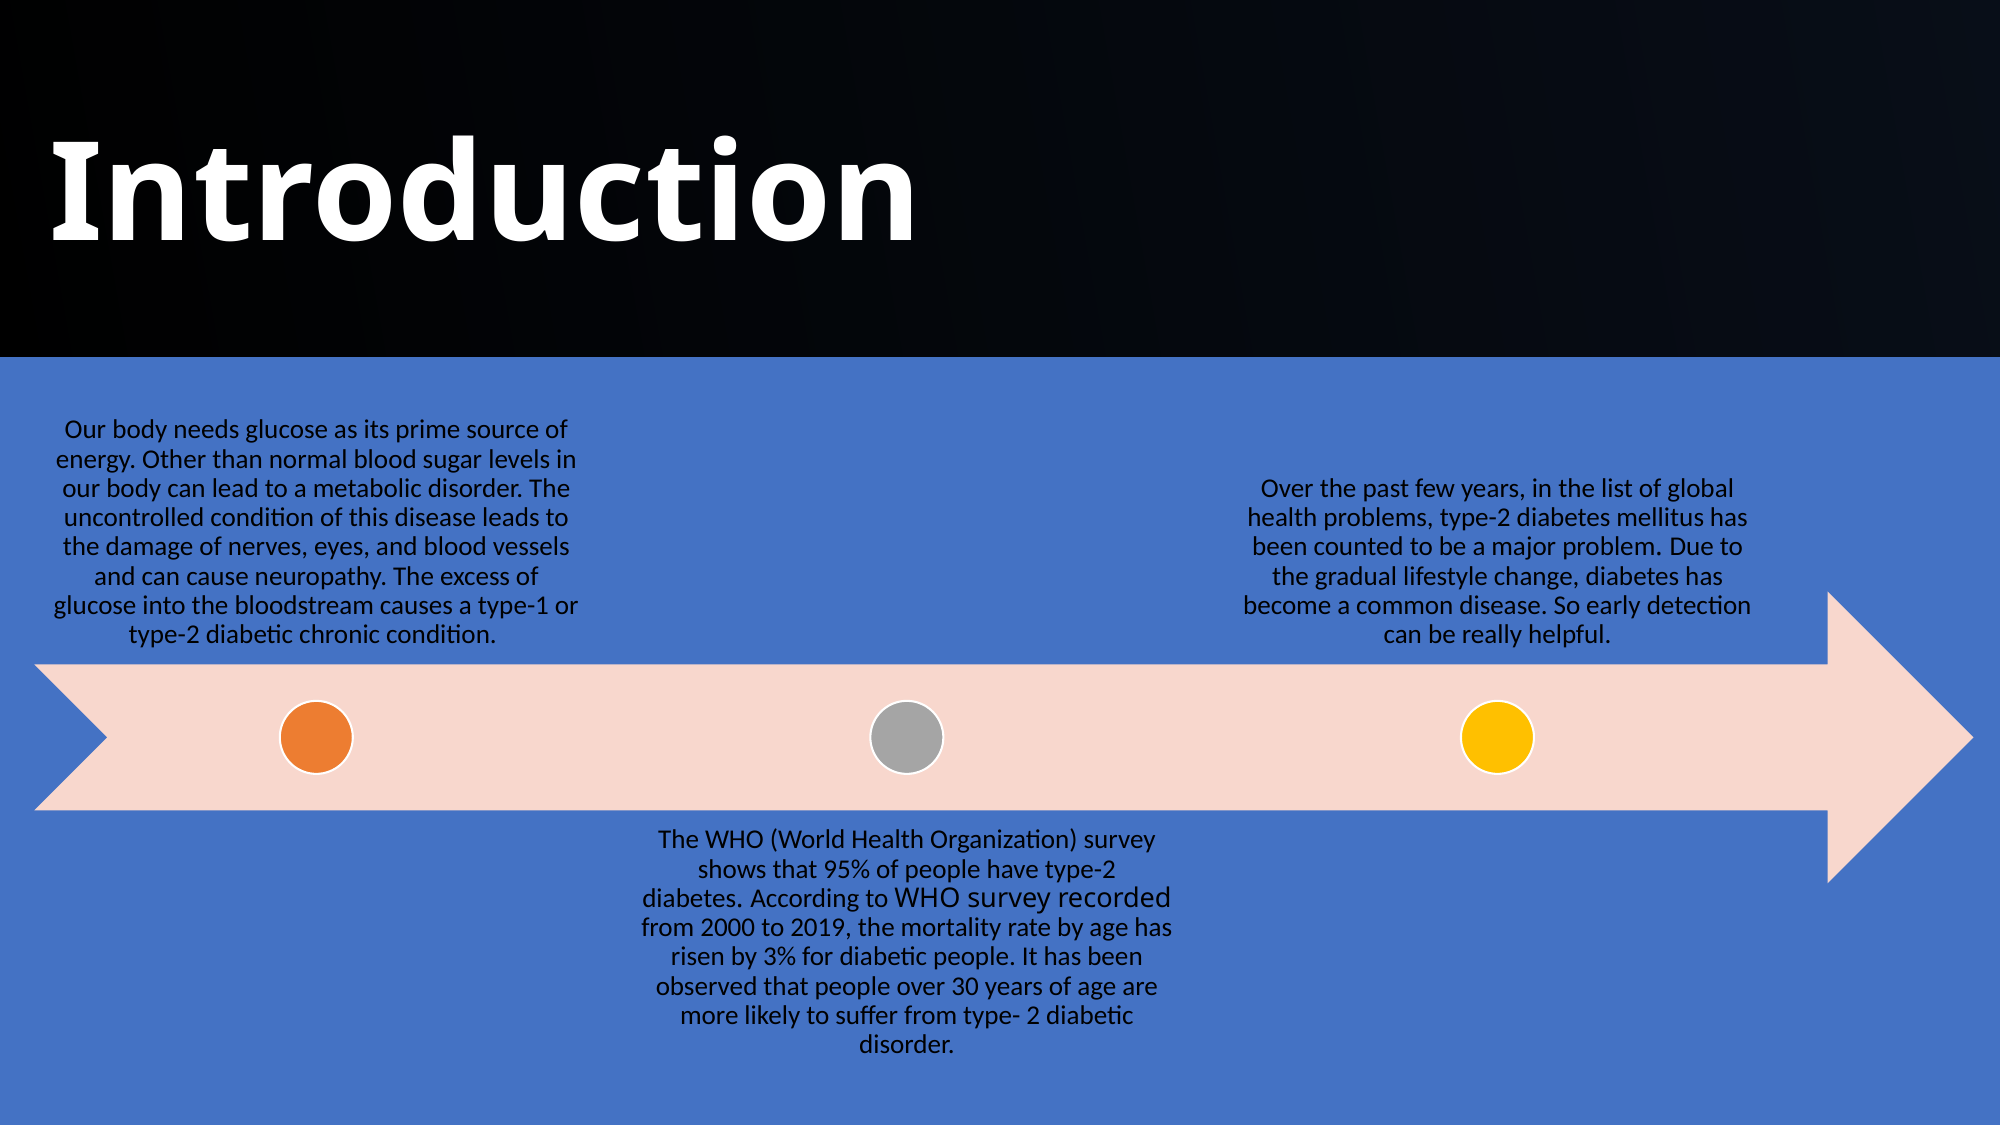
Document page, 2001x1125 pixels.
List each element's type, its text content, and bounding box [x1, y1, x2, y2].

text_box Our body needs glucose as its prime source of energy. Other than normal blood sugar levels in our body can lead to a metabolic disorder. The uncontrolled condition of this disease leads to the damage of nerves, eyes, and blood vessels and can cause neuropathy. The excess of glucose into the bloodstream causes a type-1 or type-2 diabetic chronic condition. [35, 372, 598, 665]
title Introduction [34, 66, 1629, 326]
text_box Over the past few years, in the list of global health problems, type-2 diabetes mellitus has been counted to be a major problem. Due to the gradual lifestyle change, diabetes has become a common disease. So early detection can be really helpful. [1216, 372, 1779, 665]
text_box [0, 0, 2000, 1125]
text_box The WHO (World Health Organization) survey shows that 95% of people have type-2 diabetes. According to WHO survey recorded from 2000 to 2019, the mortality rate by age has risen by 3% for diabetic people. It has been observed that people over 30 years of age are more likely to suffer from type- 2 diabetic disorder. [625, 810, 1189, 1103]
